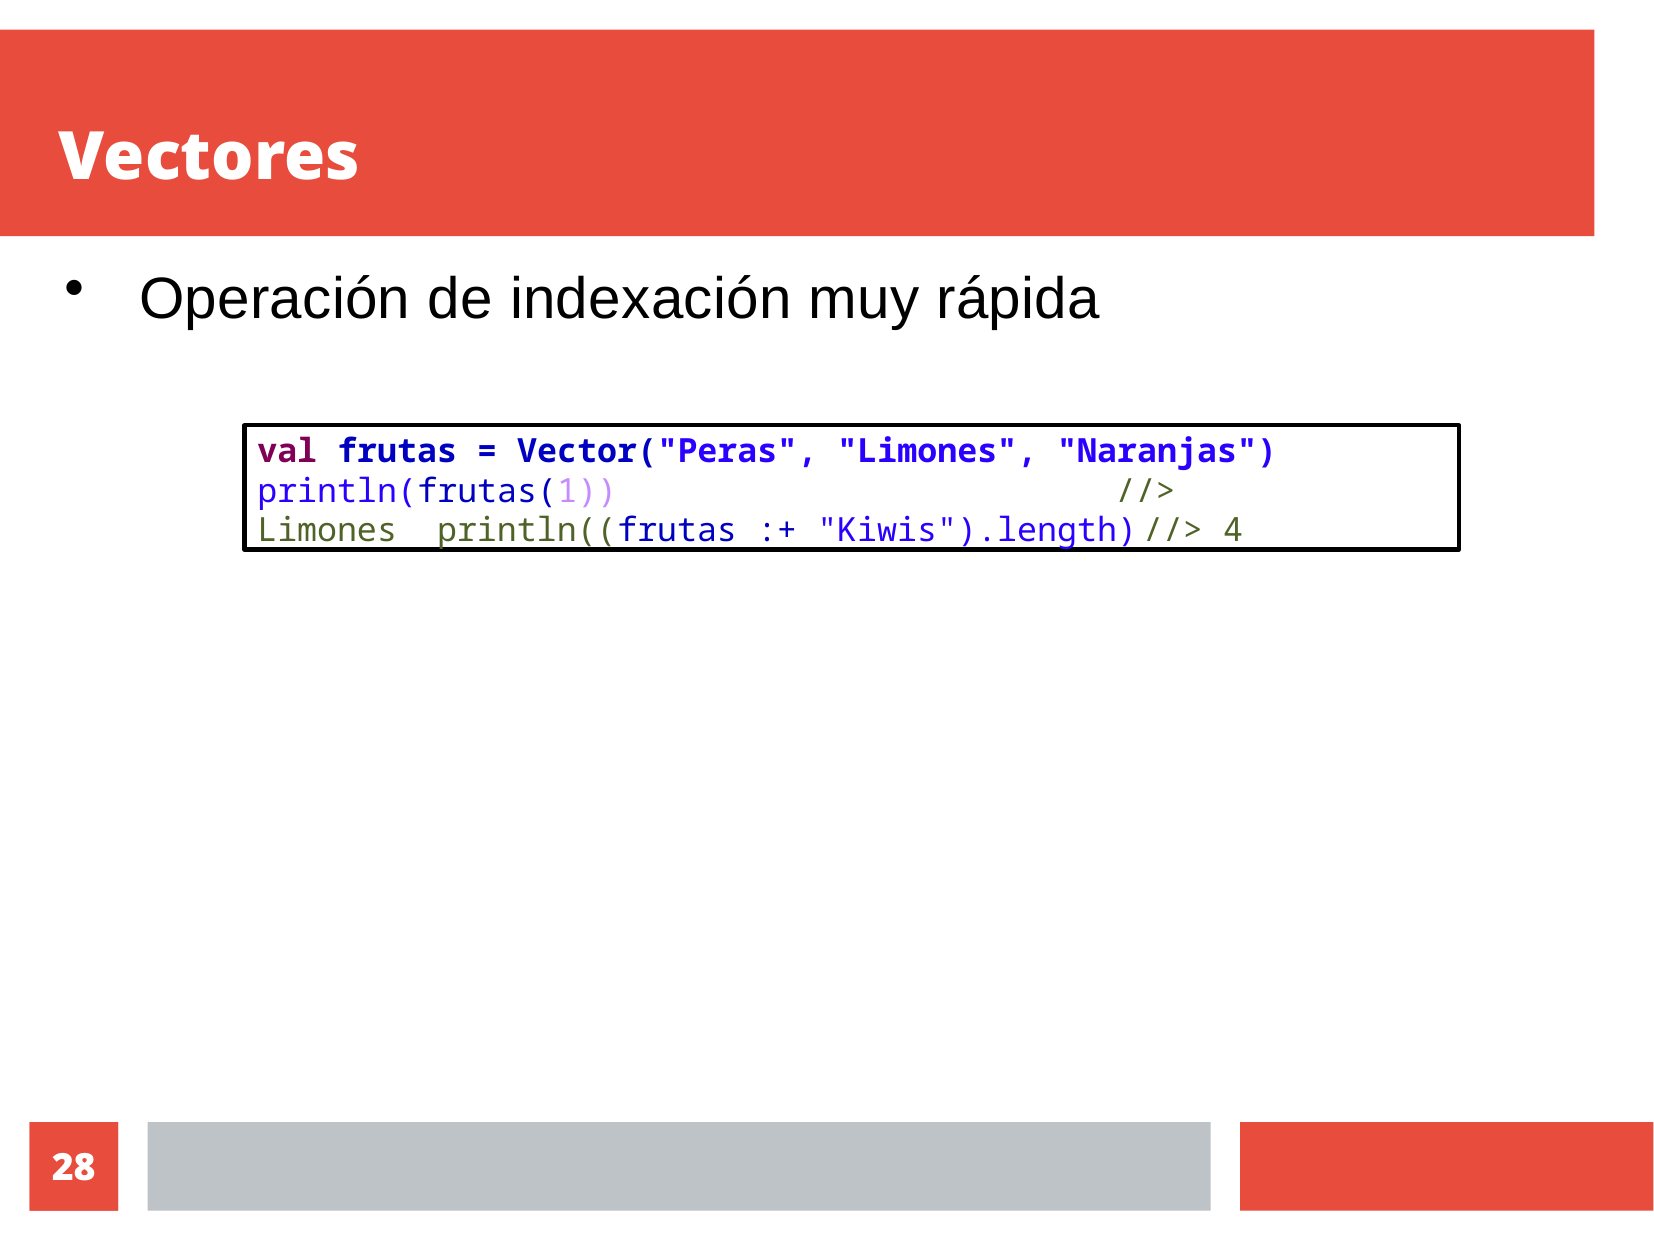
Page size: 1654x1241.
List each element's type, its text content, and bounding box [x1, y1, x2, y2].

text_box Operación de indexación muy rápida [62, 260, 1103, 331]
text_box val frutas = Vector("Peras", "Limones", "Naranjas") println(frutas(1)) //> Limones println((frutas :+ "Kiwis").length) //> 4 [244, 425, 1459, 550]
title Vectores [59, 66, 1595, 200]
